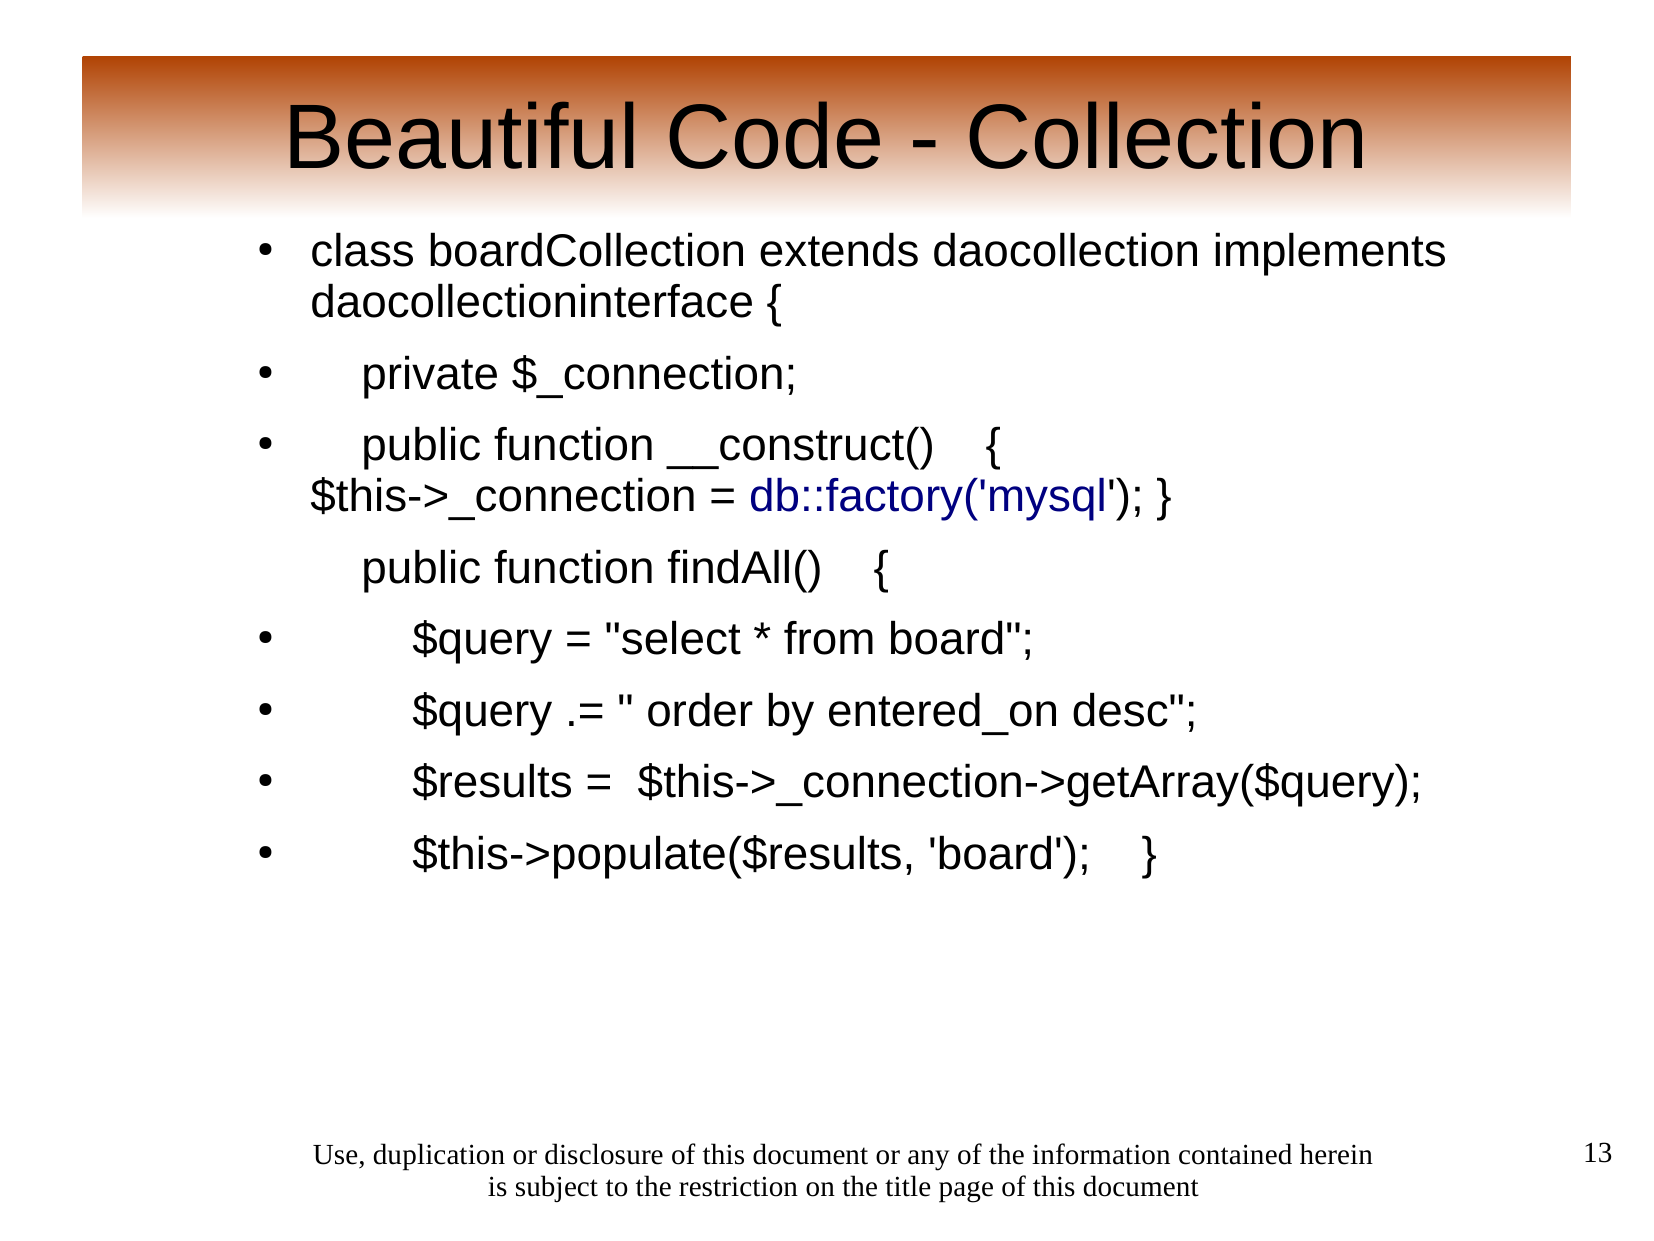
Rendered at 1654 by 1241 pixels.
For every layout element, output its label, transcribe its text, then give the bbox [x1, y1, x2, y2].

title Beautiful Code - Collection [82, 56, 1571, 218]
list class boardCollection extends daocollection implements daocollectioninterface { private $_connection; public function __construct() { $this->_connection = db::factory('mysql'); } public function findAll() { $query = "select * from board"; $query .= " order by entered_on desc"; $results = $this->_connection->getArray($query); $this->populate($results, 'board'); } [75, 225, 1613, 1044]
